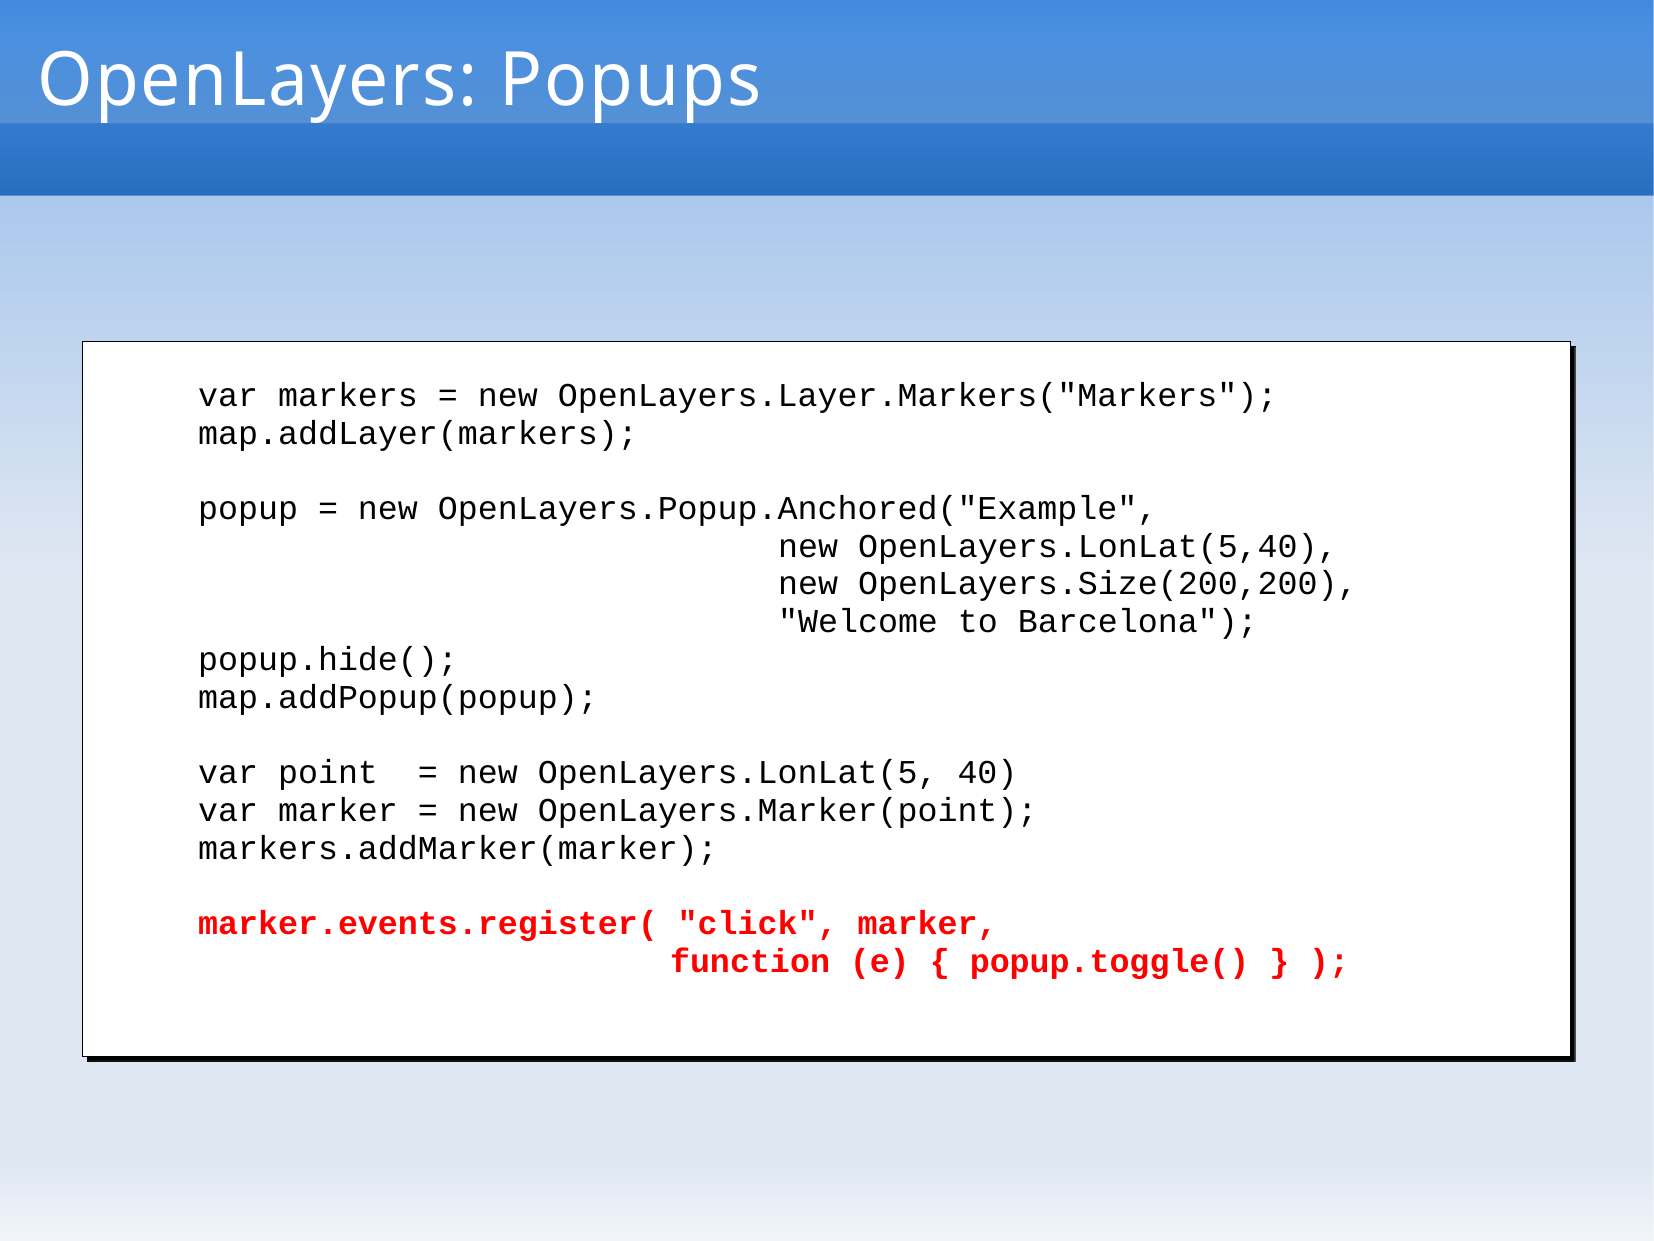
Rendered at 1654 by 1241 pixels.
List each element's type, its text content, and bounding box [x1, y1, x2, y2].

subtitle var markers = new OpenLayers.Layer.Markers("Markers"); map.addLayer(markers); popup = new OpenLayers.Popup.Anchored("Example", new OpenLayers.LonLat(5,40), new OpenLayers.Size(200,200), "Welcome to Barcelona"); popup.hide(); map.addPopup(popup); var point = new OpenLayers.LonLat(5, 40) var marker = new OpenLayers.Marker(point); markers.addMarker(marker); marker.events.register( "click", marker, function (e) { popup.toggle() } ); [82, 341, 1571, 1057]
title OpenLayers: Popups [37, 2, 1463, 151]
picture [0, 0, 1654, 1241]
